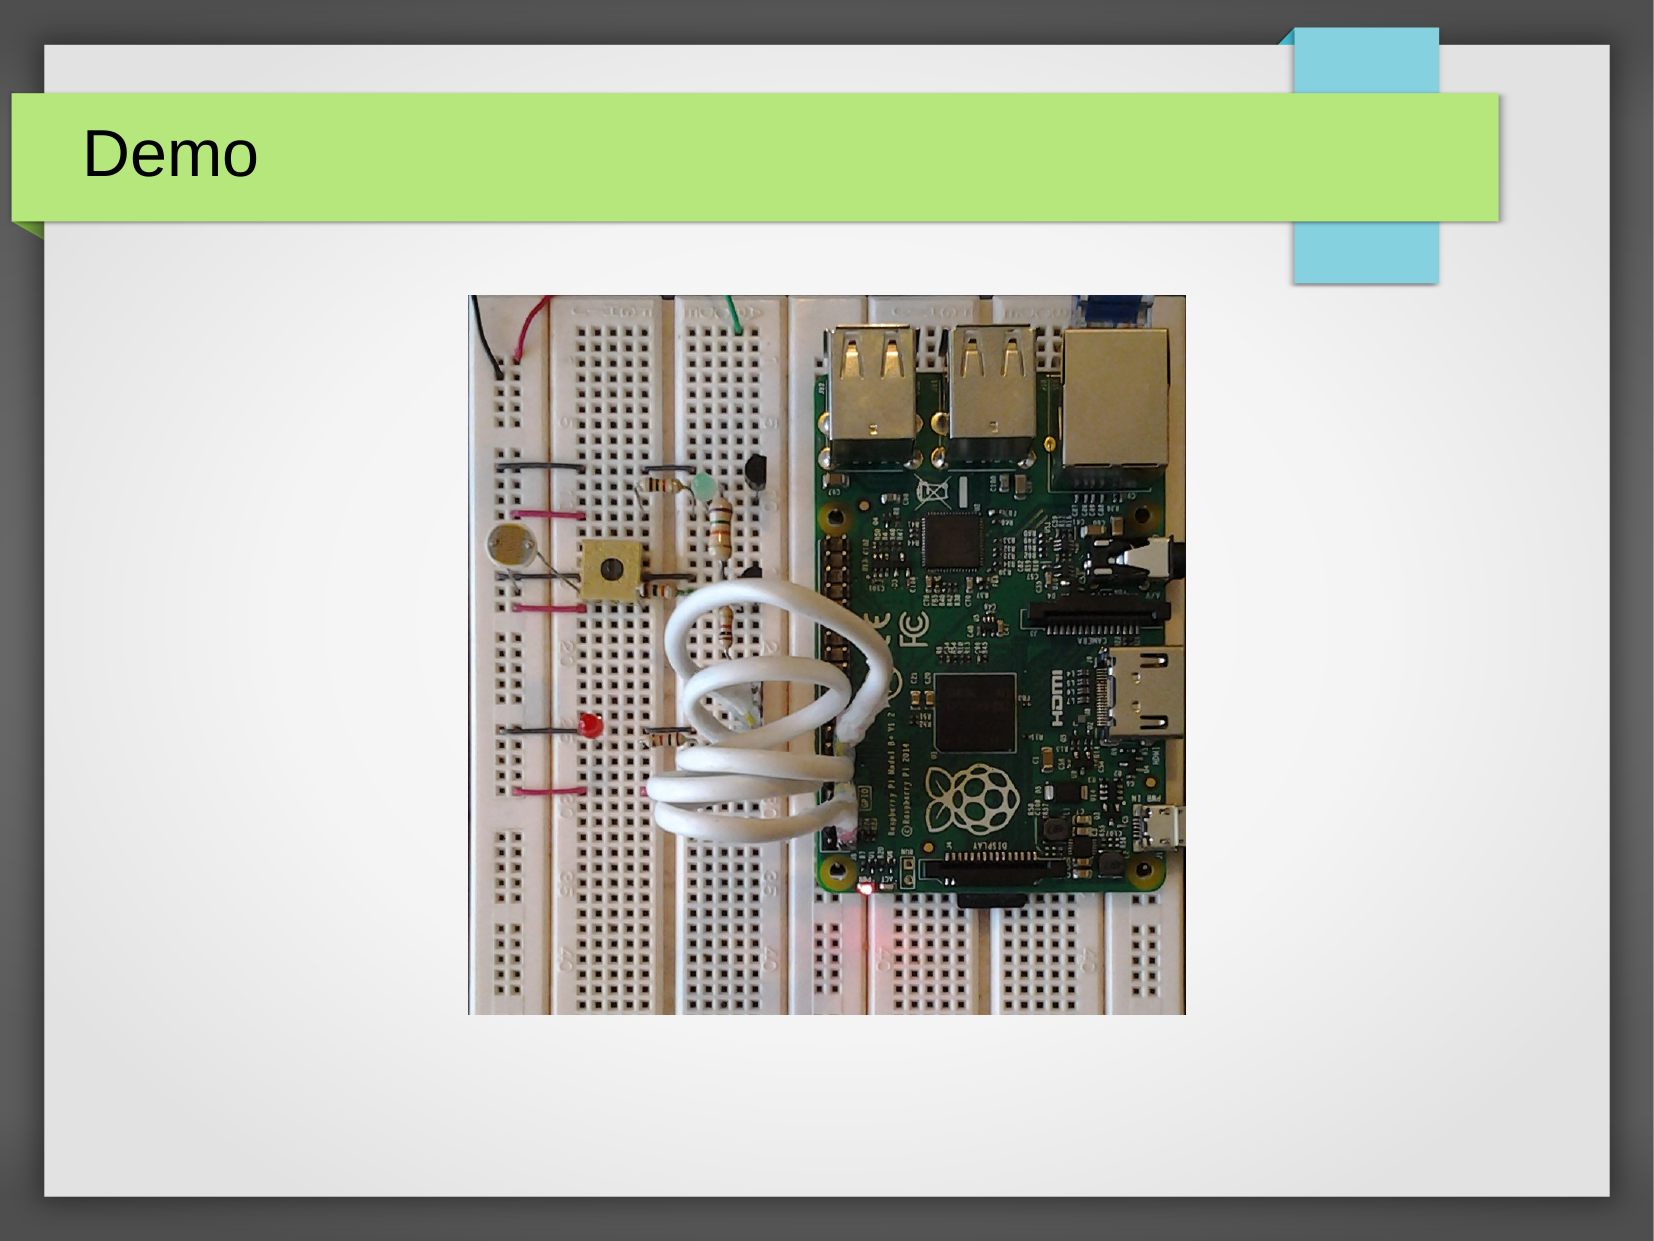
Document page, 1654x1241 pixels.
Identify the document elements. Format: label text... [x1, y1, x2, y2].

title Demo [82, 94, 1264, 213]
picture [0, 0, 1654, 1241]
